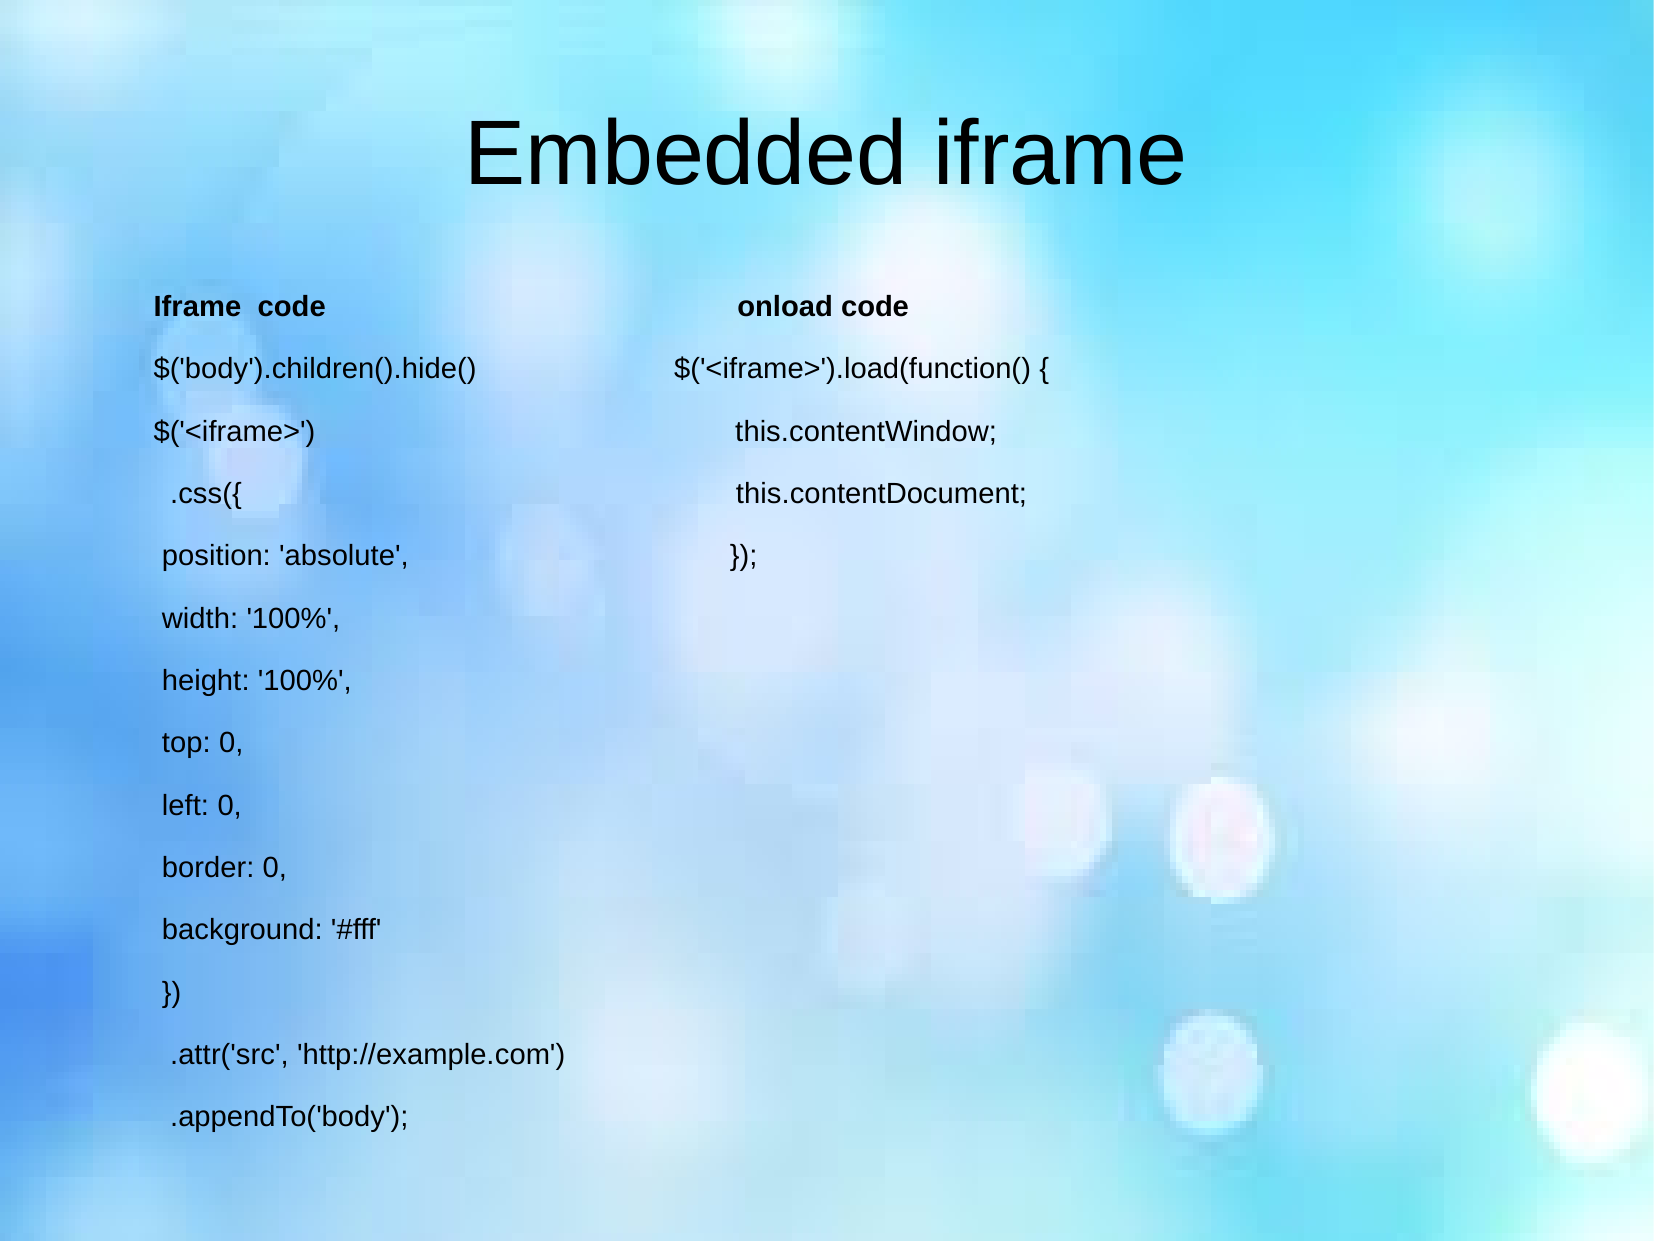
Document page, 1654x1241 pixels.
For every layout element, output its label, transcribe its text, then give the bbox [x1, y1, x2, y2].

list Iframe code onload code $('body').children().hide() $('<iframe>').load(function() { $('<iframe>') this.contentWindow; .css({ this.contentDocument; position: 'absolute', }); width: '100%', height: '100%', top: 0, left: 0, border: 0, background: '#fff' }) .attr('src', 'http://example.com') .appendTo('body'); [82, 290, 1571, 1133]
picture [0, 0, 1654, 1241]
title Embedded iframe [82, 49, 1571, 257]
